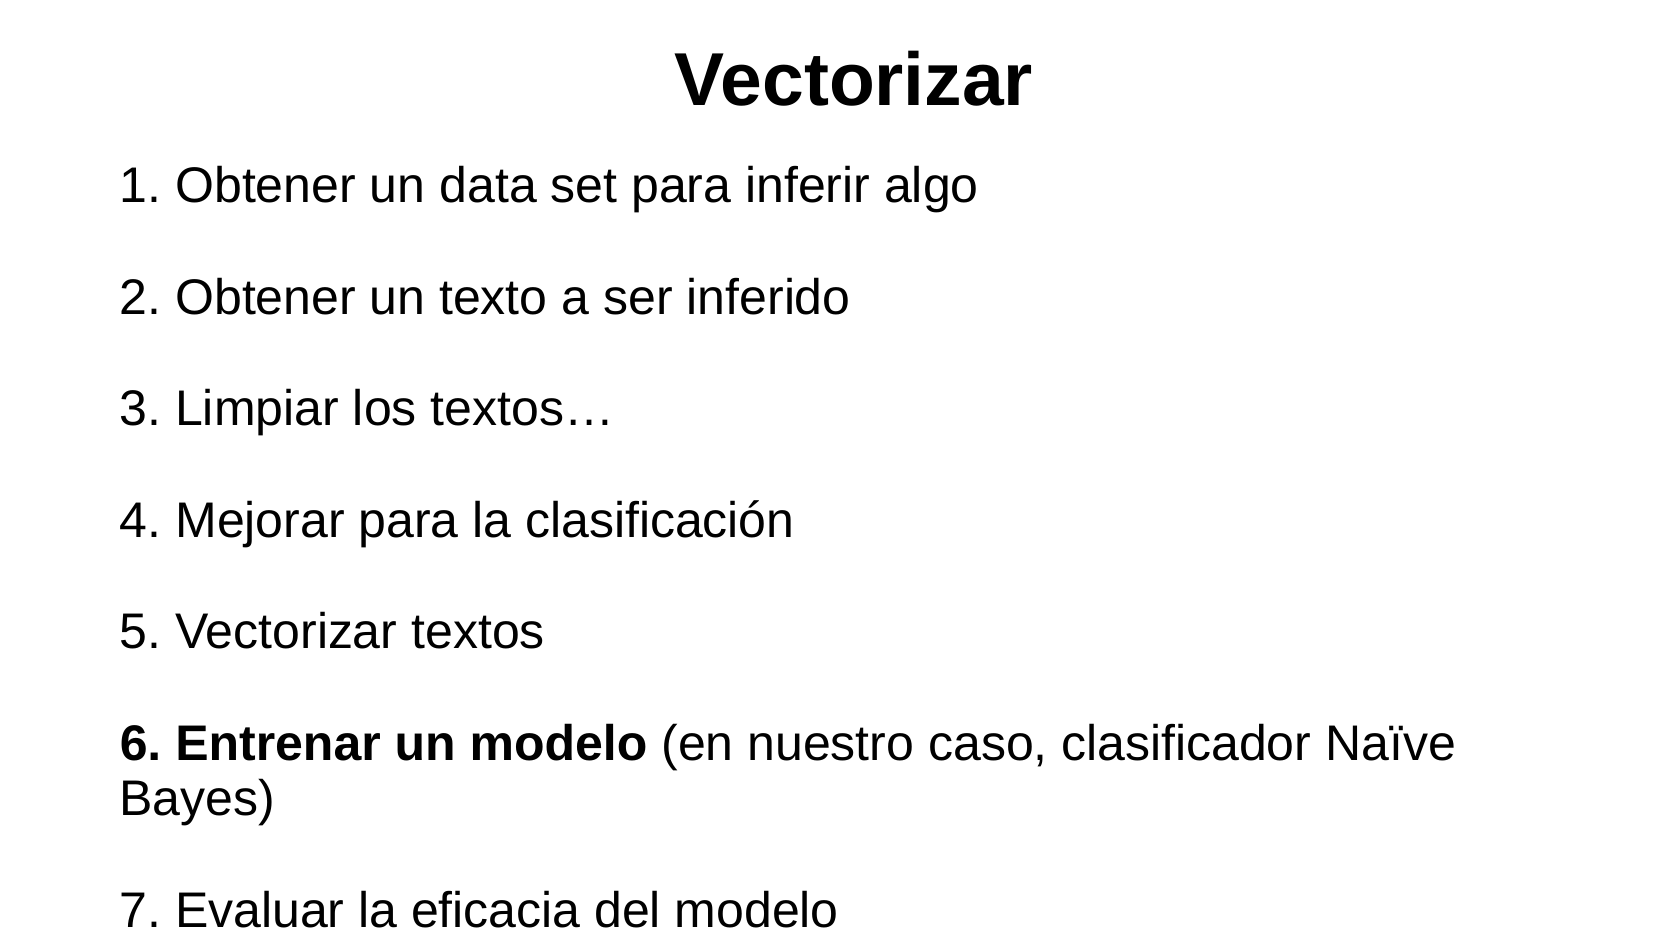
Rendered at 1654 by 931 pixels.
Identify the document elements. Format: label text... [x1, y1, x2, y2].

text_box Vectorizar [660, 30, 1202, 139]
text_box 1. Obtener un data set para inferir algo 2. Obtener un texto a ser inferido 3. Limpiar los textos… 4. Mejorar para la clasificación 5. Vectorizar textos 6. Entrenar un modelo (en nuestro caso, clasificador Naïve Bayes) 7. Evaluar la eficacia del modelo 8. ¡Predecir! [105, 150, 1621, 918]
